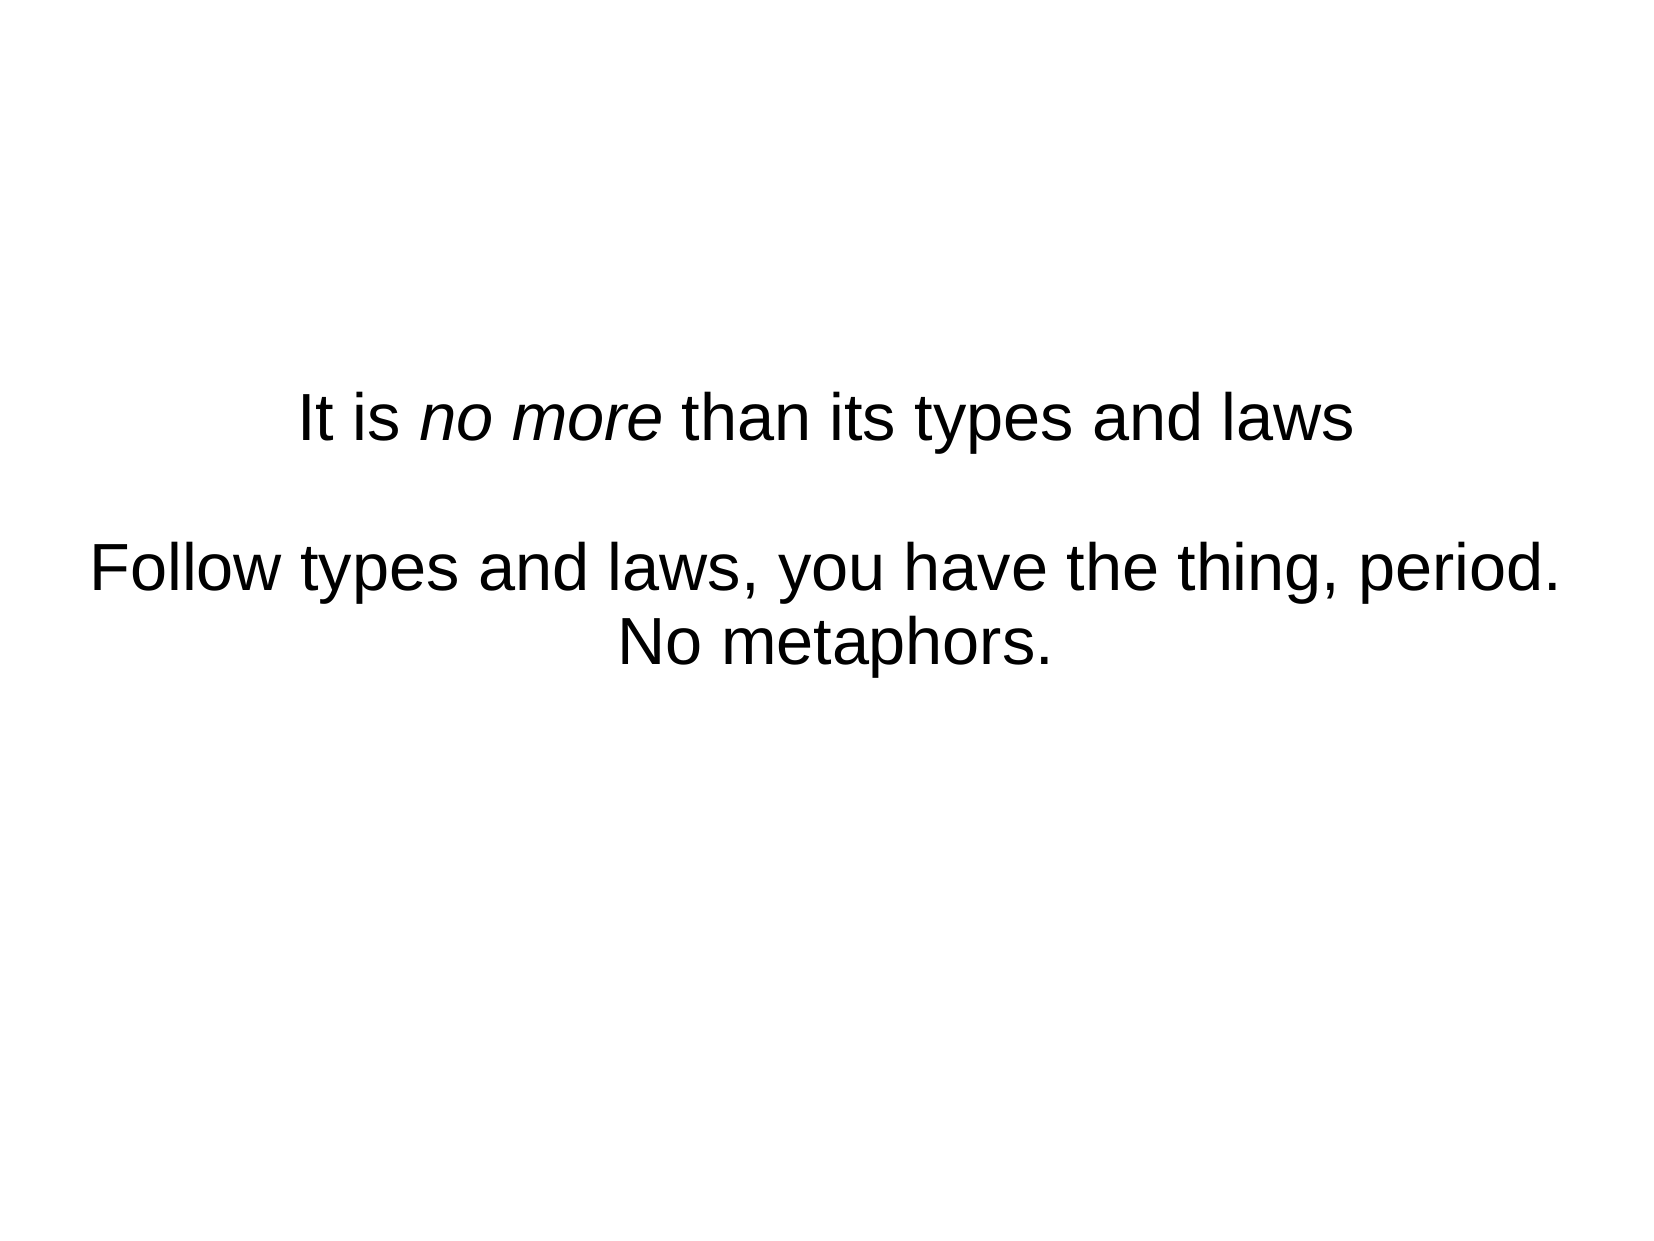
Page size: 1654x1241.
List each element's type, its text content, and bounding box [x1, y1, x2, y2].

subtitle It is no more than its types and laws Follow types and laws, you have the thing, period. No metaphors. [82, 49, 1571, 1010]
